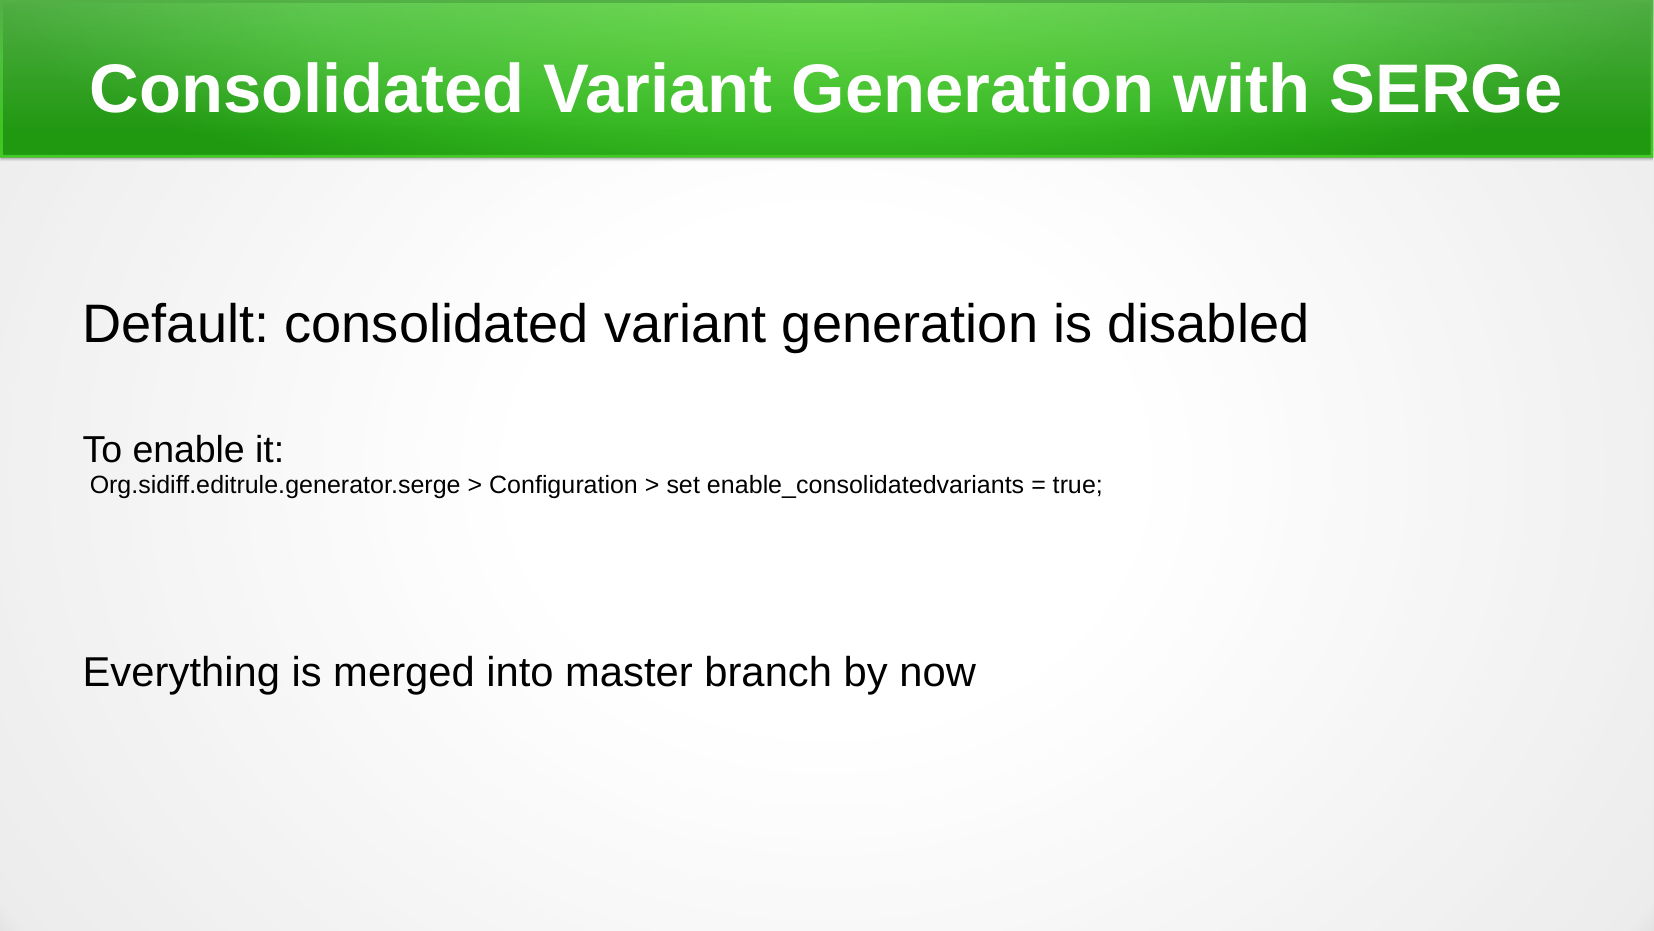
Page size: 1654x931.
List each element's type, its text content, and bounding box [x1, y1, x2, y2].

subtitle Default: consolidated variant generation is disabled To enable it: Org.sidiff.editrule.generator.serge > Configuration > set enable_consolidatedvariants = true; Everything is merged into master branch by now [82, 224, 1571, 764]
title Consolidated Variant Generation with SERGe [82, 35, 1571, 142]
